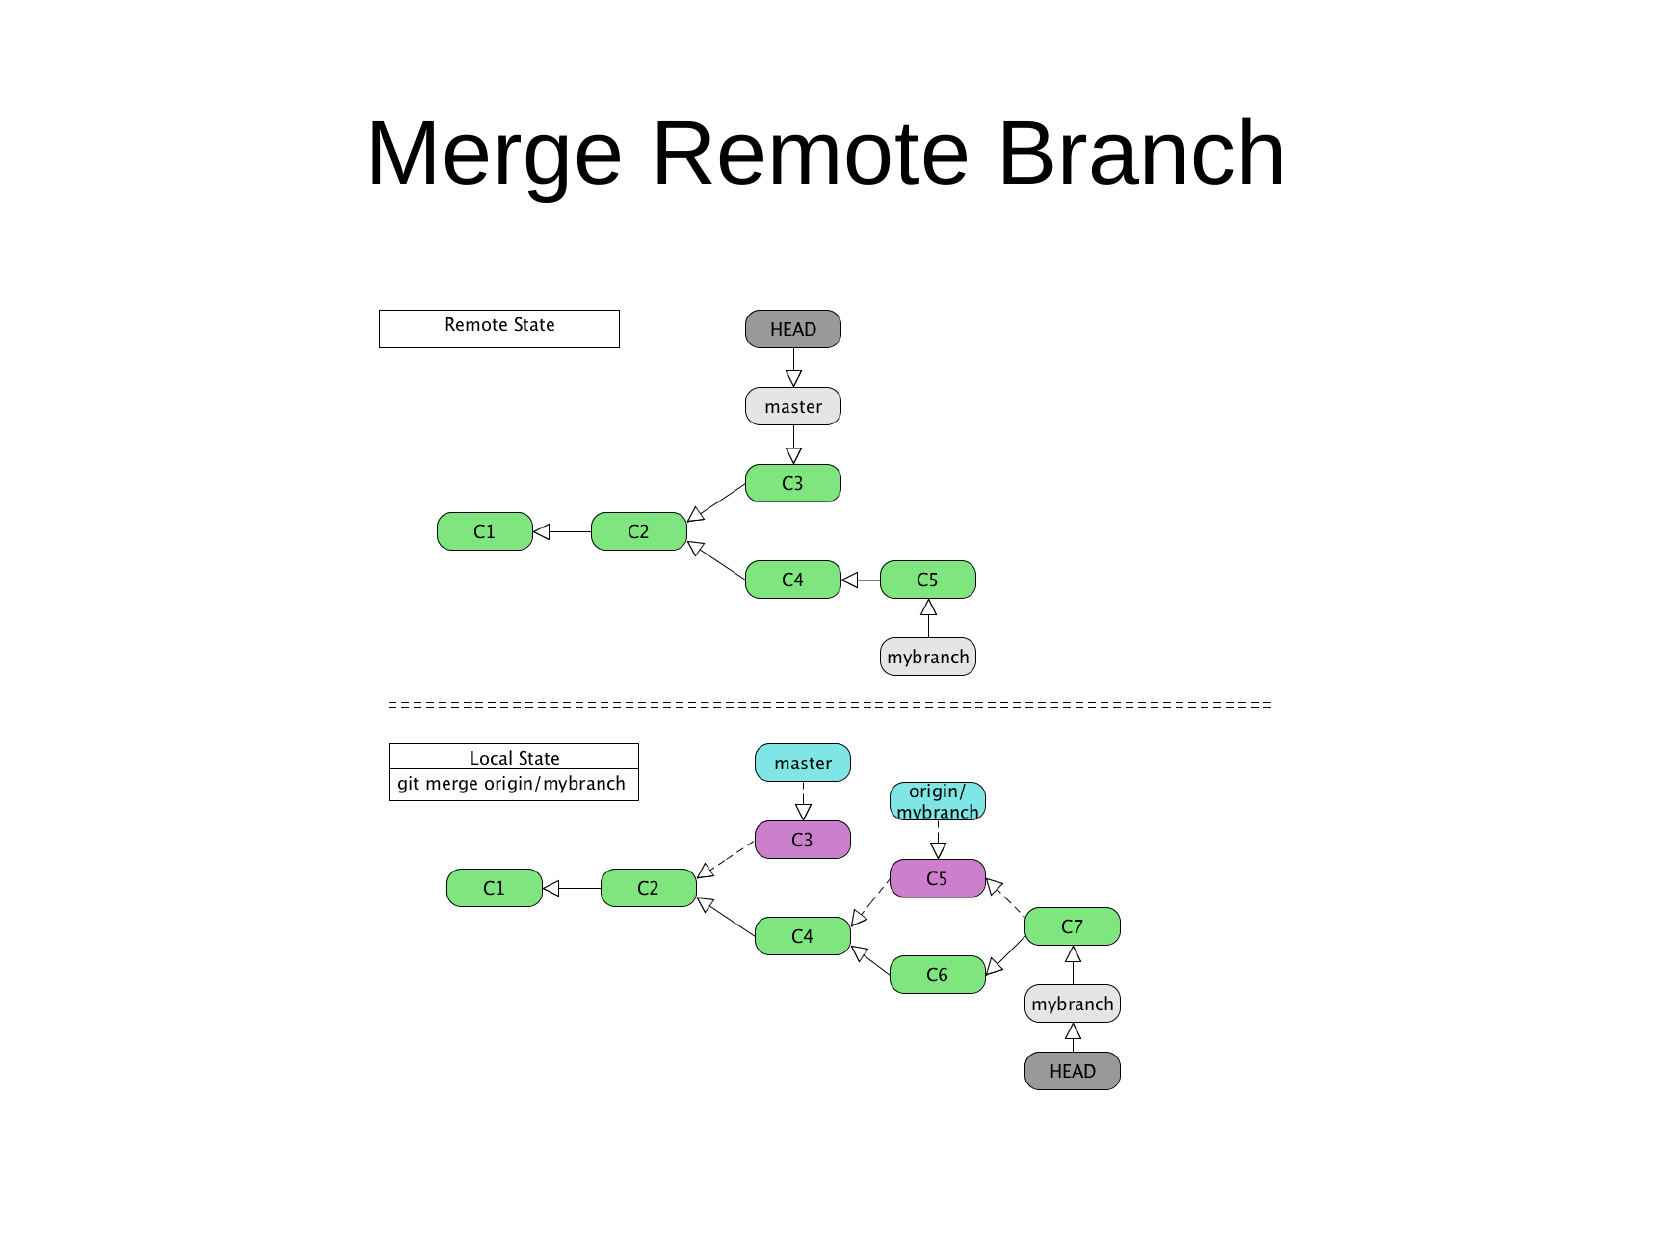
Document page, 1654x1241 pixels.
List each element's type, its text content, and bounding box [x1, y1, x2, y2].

title Merge Remote Branch [82, 49, 1571, 257]
picture [340, 290, 1313, 1109]
